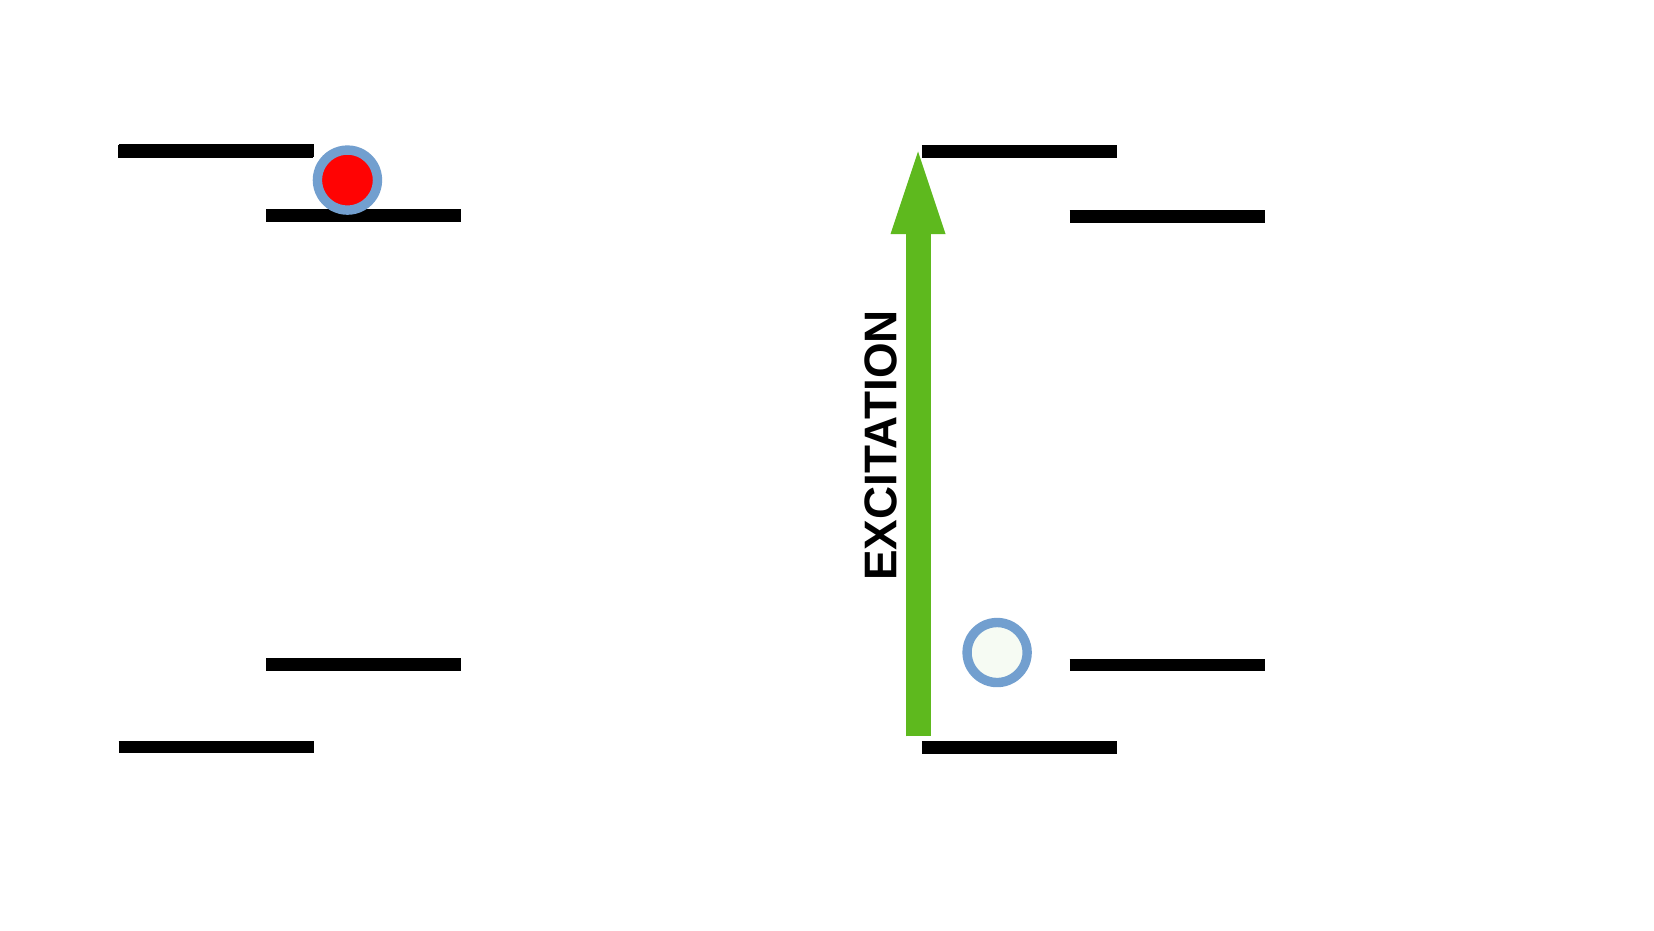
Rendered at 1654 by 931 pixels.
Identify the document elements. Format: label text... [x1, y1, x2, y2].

text_box [317, 150, 378, 211]
text_box EXCITATION [847, 190, 914, 701]
text_box [967, 622, 1028, 683]
